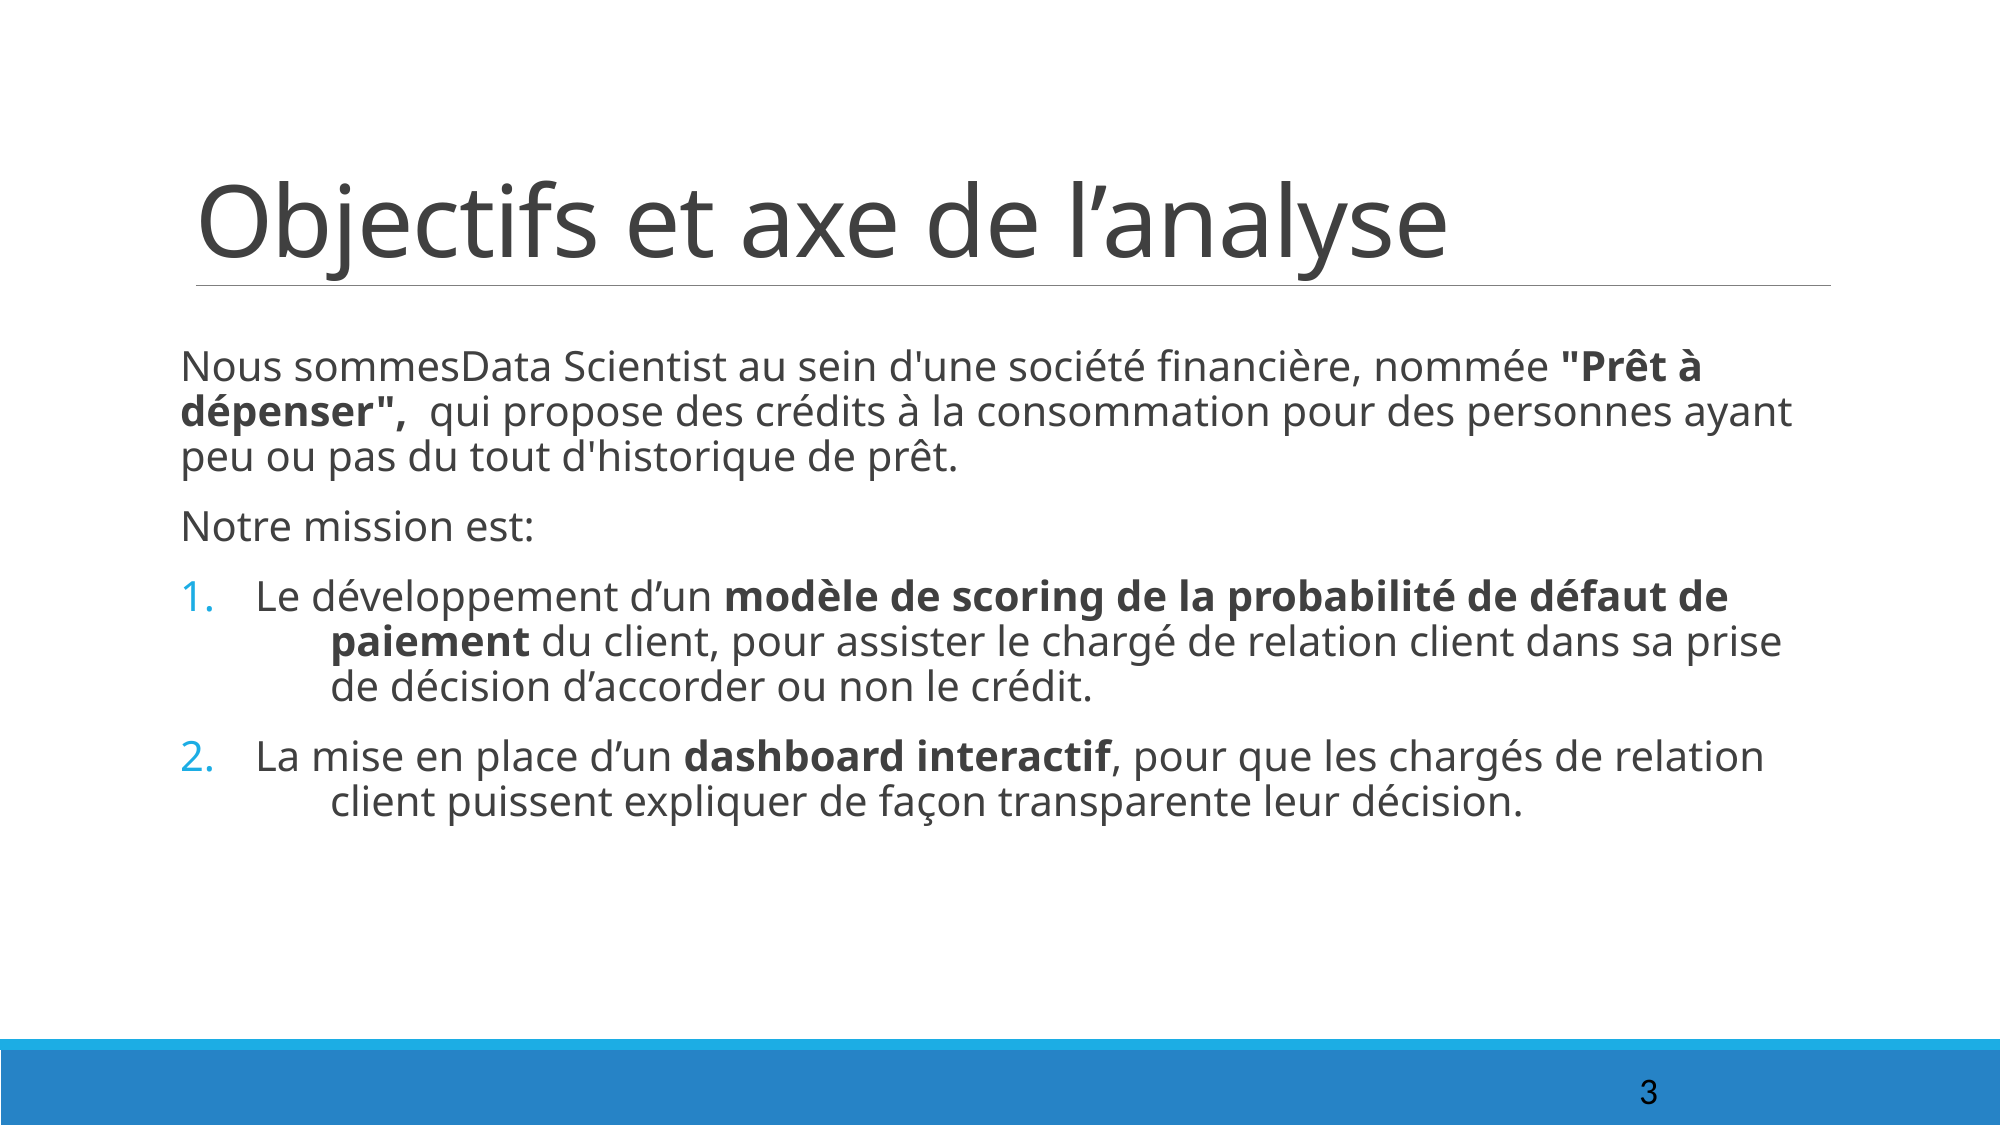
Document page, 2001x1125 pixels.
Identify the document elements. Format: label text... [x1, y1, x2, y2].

list Nous sommesData Scientist au sein d'une société financière, nommée "Prêt à dépenser", qui propose des crédits à la consommation pour des personnes ayant peu ou pas du tout d'historique de prêt. Notre mission est: Le développement d’un modèle de scoring de la probabilité de défaut de paiement du client, pour assister le chargé de relation client dans sa prise de décision d’accorder ou non le crédit. La mise en place d’un dashboard interactif, pour que les chargés de relation client puissent expliquer de façon transparente leur décision. [180, 337, 1831, 963]
text_box [1624, 1059, 1840, 1120]
title Objectifs et axe de l’analyse [180, 47, 1831, 286]
